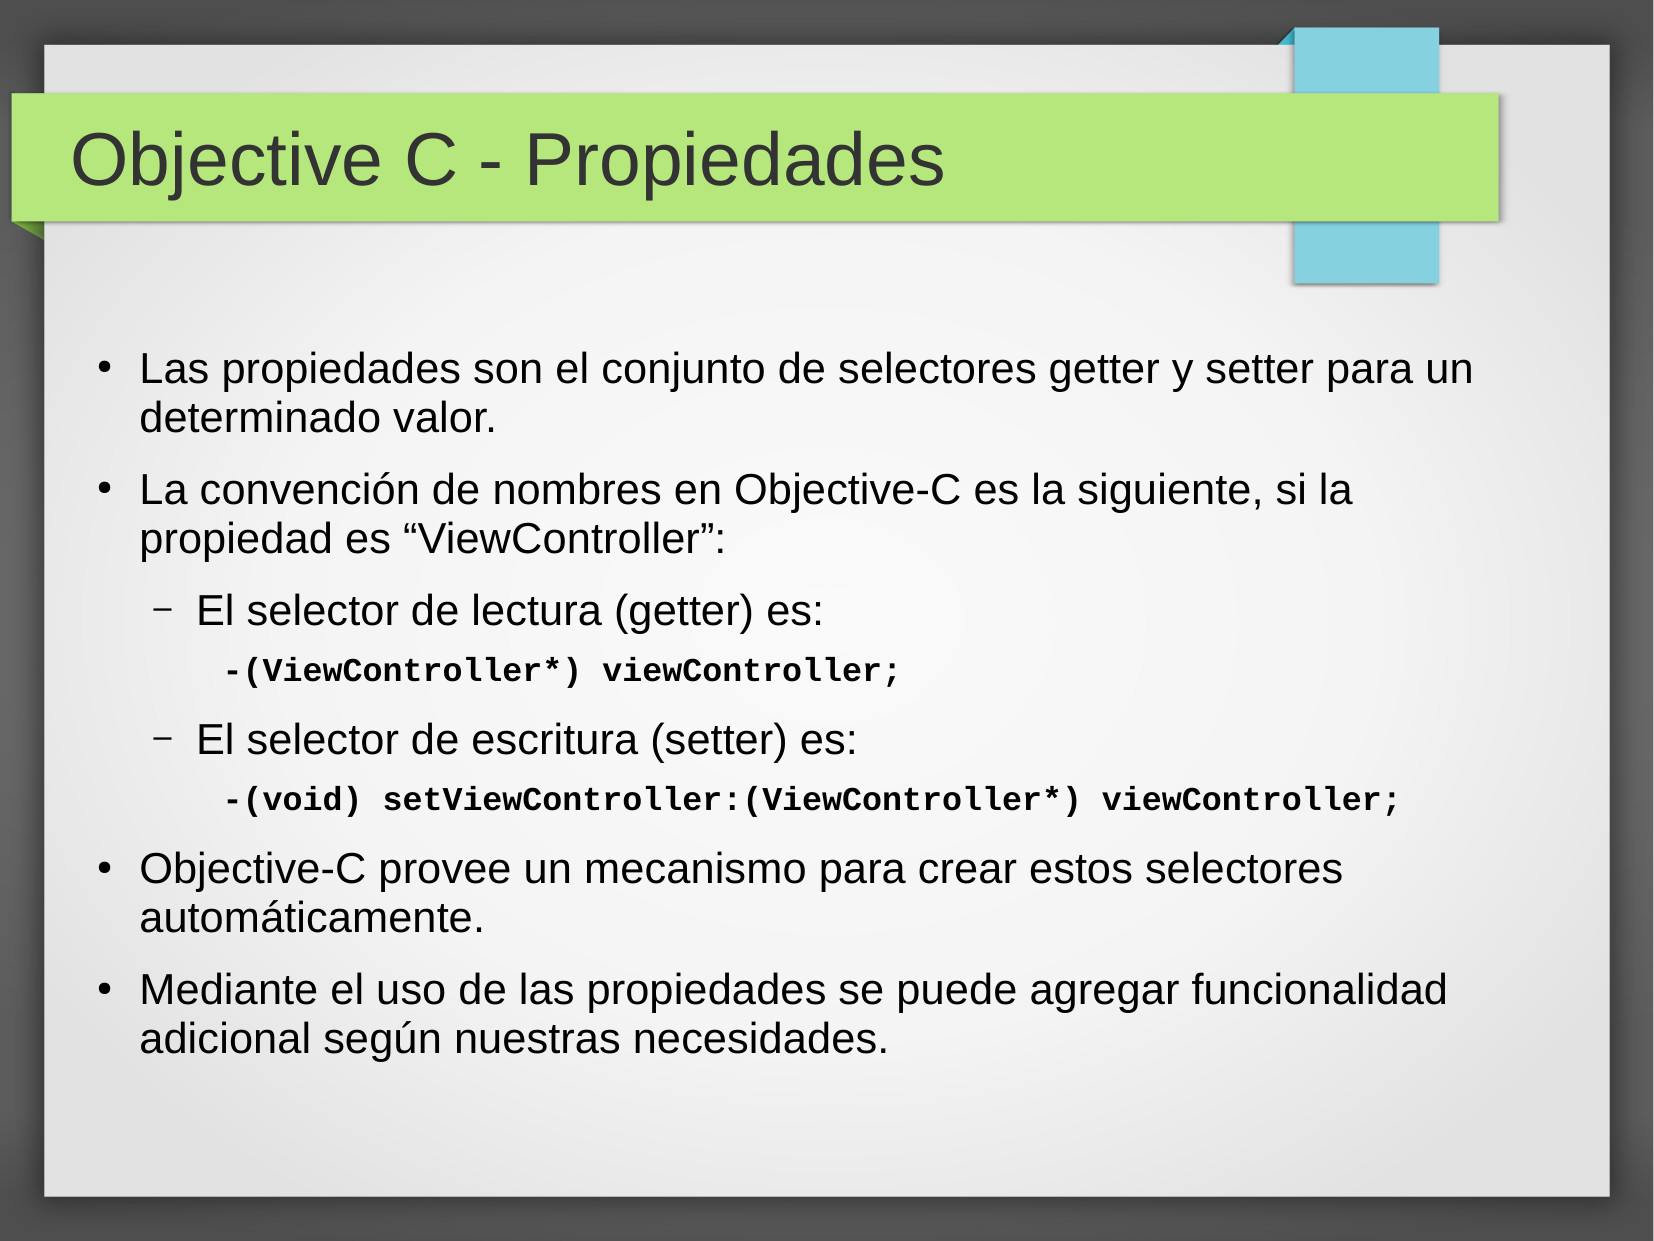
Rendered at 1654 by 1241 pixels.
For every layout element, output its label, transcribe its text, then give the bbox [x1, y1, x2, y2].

list Las propiedades son el conjunto de selectores getter y setter para un determinado valor. La convención de nombres en Objective-C es la siguiente, si la propiedad es “ViewController”: El selector de lectura (getter) es: -(ViewController*) viewController; El selector de escritura (setter) es: -(void) setViewController:(ViewController*) viewController; Objective-C provee un mecanismo para crear estos selectores automáticamente. Mediante el uso de las propiedades se puede agregar funcionalidad adicional según nuestras necesidades. [82, 343, 1538, 1063]
title Objective C - Propiedades [70, 106, 1229, 213]
picture [0, 0, 1654, 1241]
